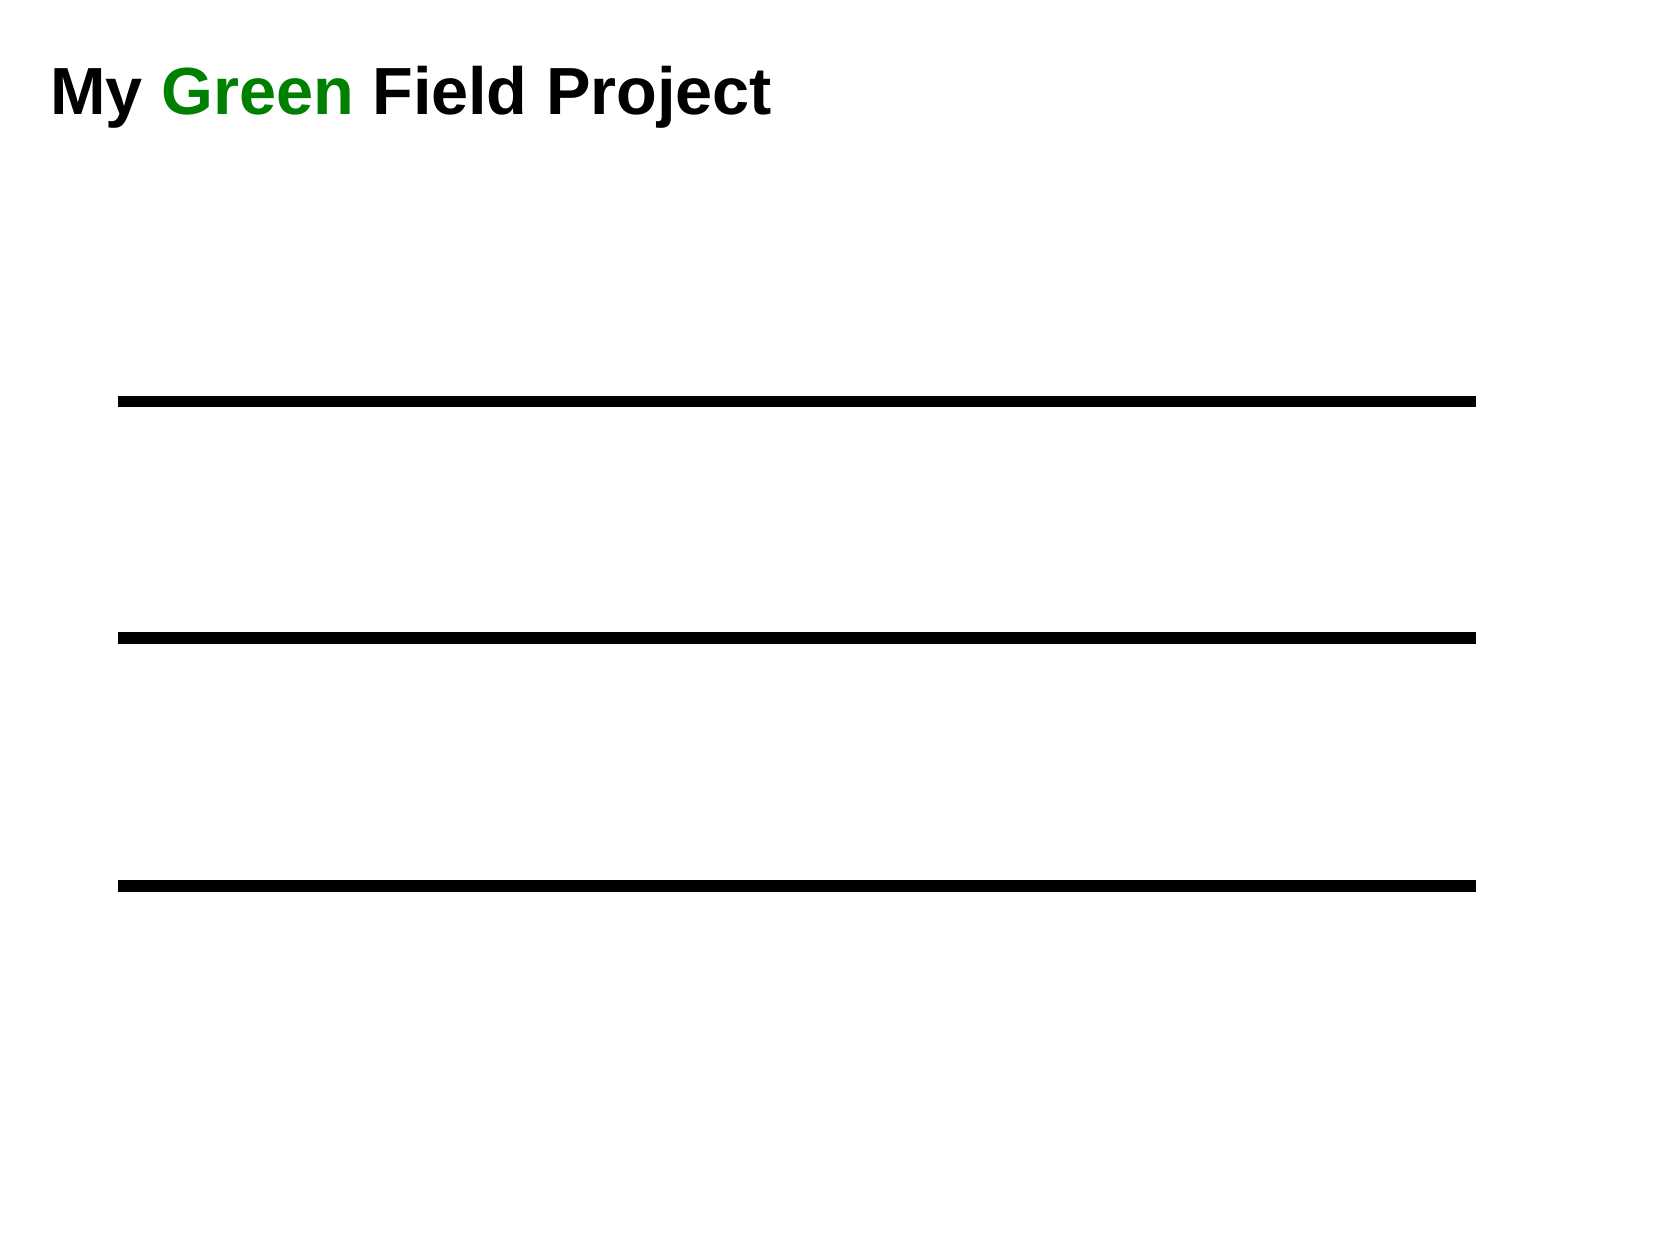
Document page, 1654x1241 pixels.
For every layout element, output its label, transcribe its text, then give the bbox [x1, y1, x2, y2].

text_box My Green Field Project [35, 47, 789, 137]
